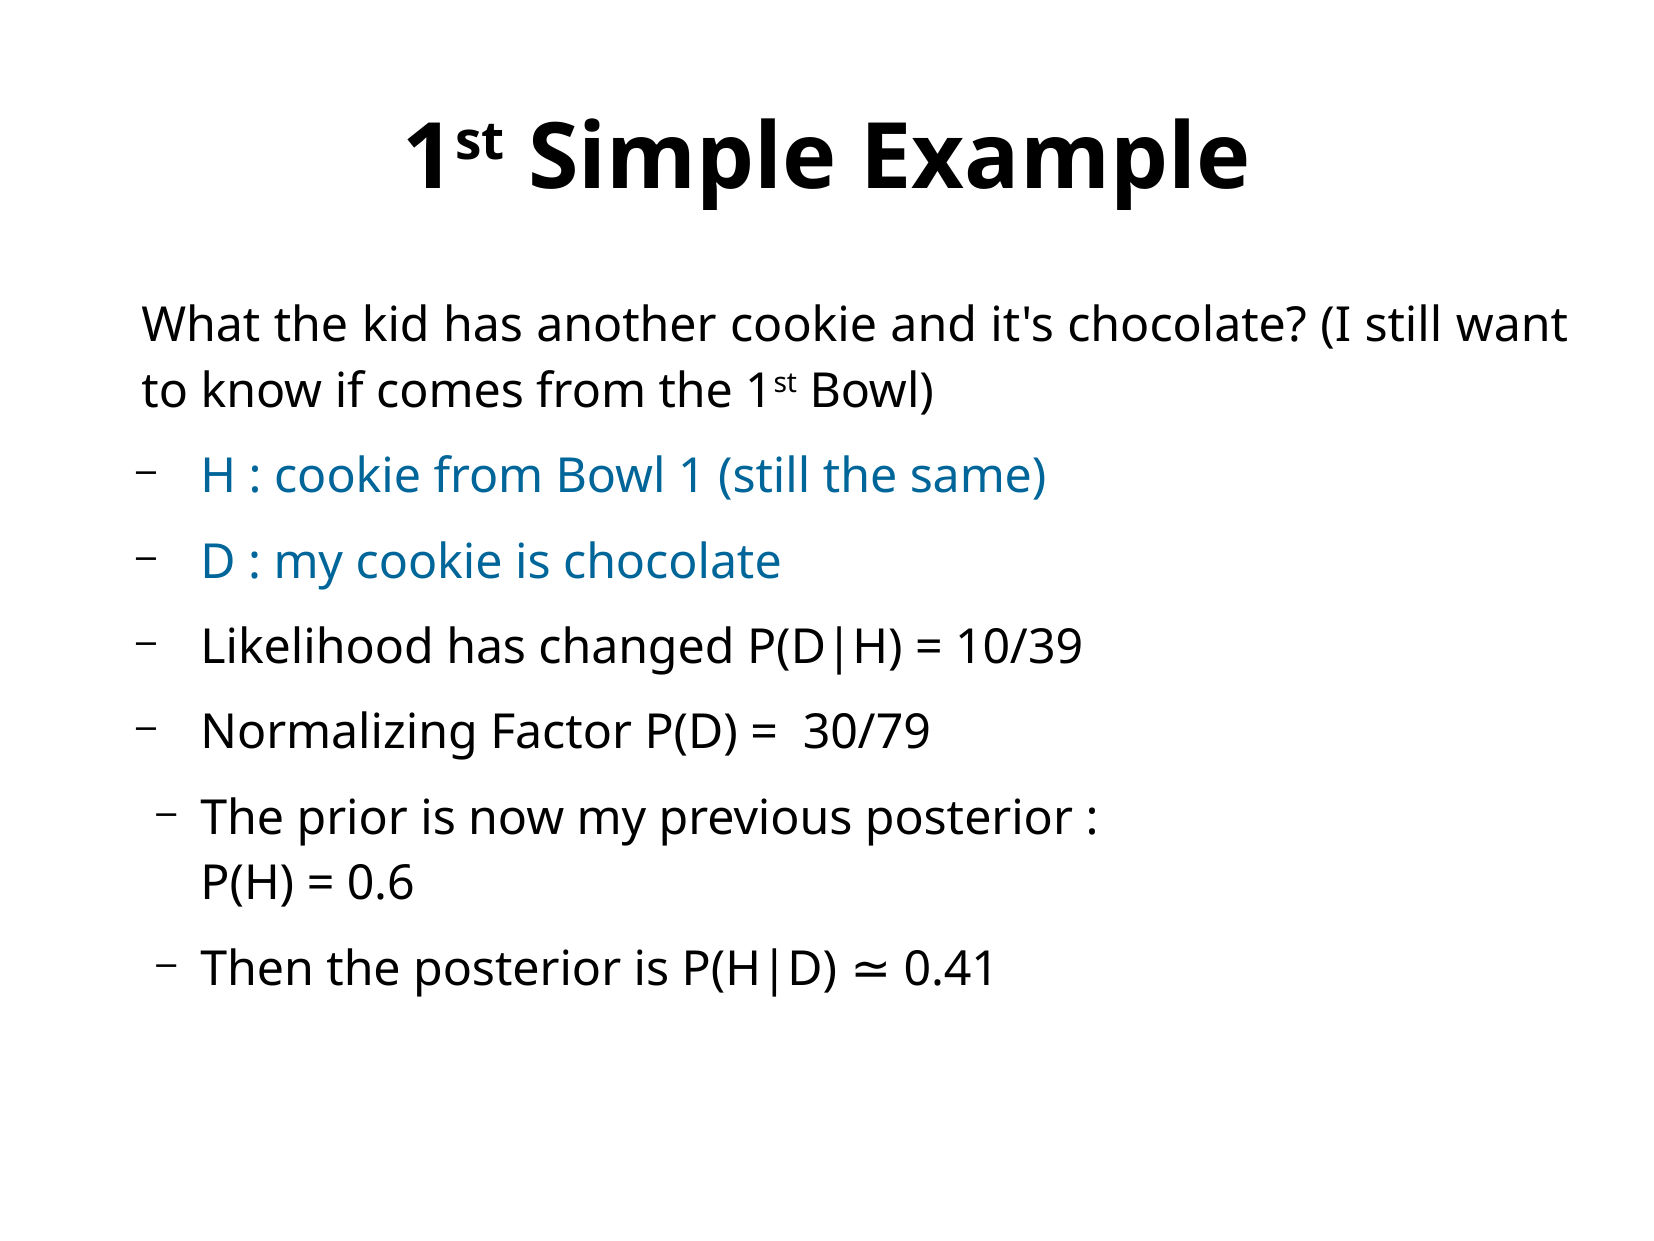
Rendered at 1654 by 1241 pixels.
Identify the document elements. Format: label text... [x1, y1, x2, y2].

list What the kid has another cookie and it's chocolate? (I still want to know if comes from the 1st Bowl) H : cookie from Bowl 1 (still the same) D : my cookie is chocolate Likelihood has changed P(D|H) = 10/39 Normalizing Factor P(D) = 30/79 The prior is now my previous posterior : P(H) = 0.6 Then the posterior is P(H|D) ≃ 0.41 [82, 290, 1571, 1010]
title 1st Simple Example [82, 49, 1571, 257]
